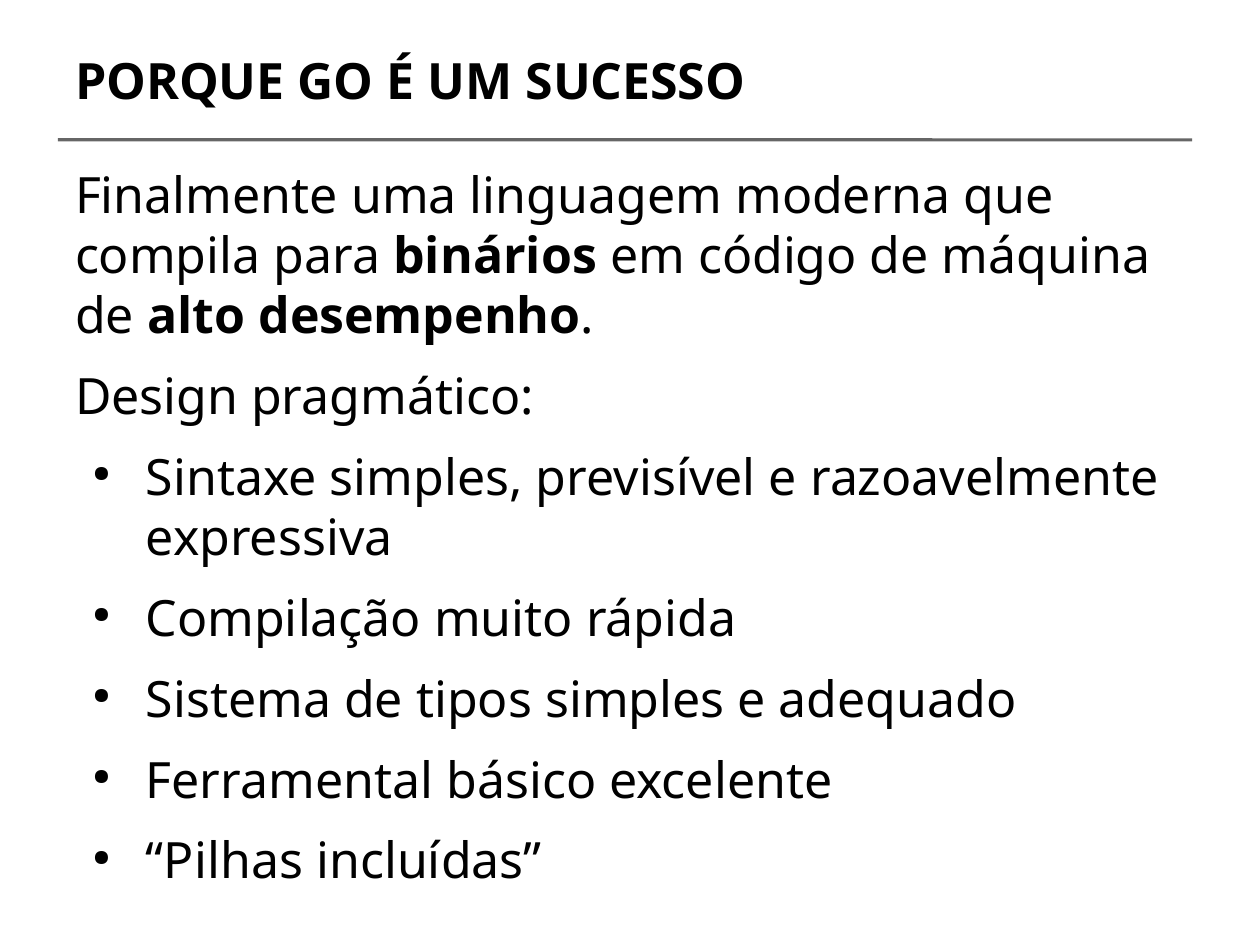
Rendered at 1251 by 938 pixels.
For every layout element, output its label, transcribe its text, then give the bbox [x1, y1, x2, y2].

list Finalmente uma linguagem moderna que compila para binários em código de máquina de alto desempenho. Design pragmático: Sintaxe simples, previsível e razoavelmente expressiva Compilação muito rápida Sistema de tipos simples e adequado Ferramental básico excelente “Pilhas incluídas” [62, 151, 1188, 831]
title PORQUE GO É UM SUCESSO [62, 37, 1188, 122]
